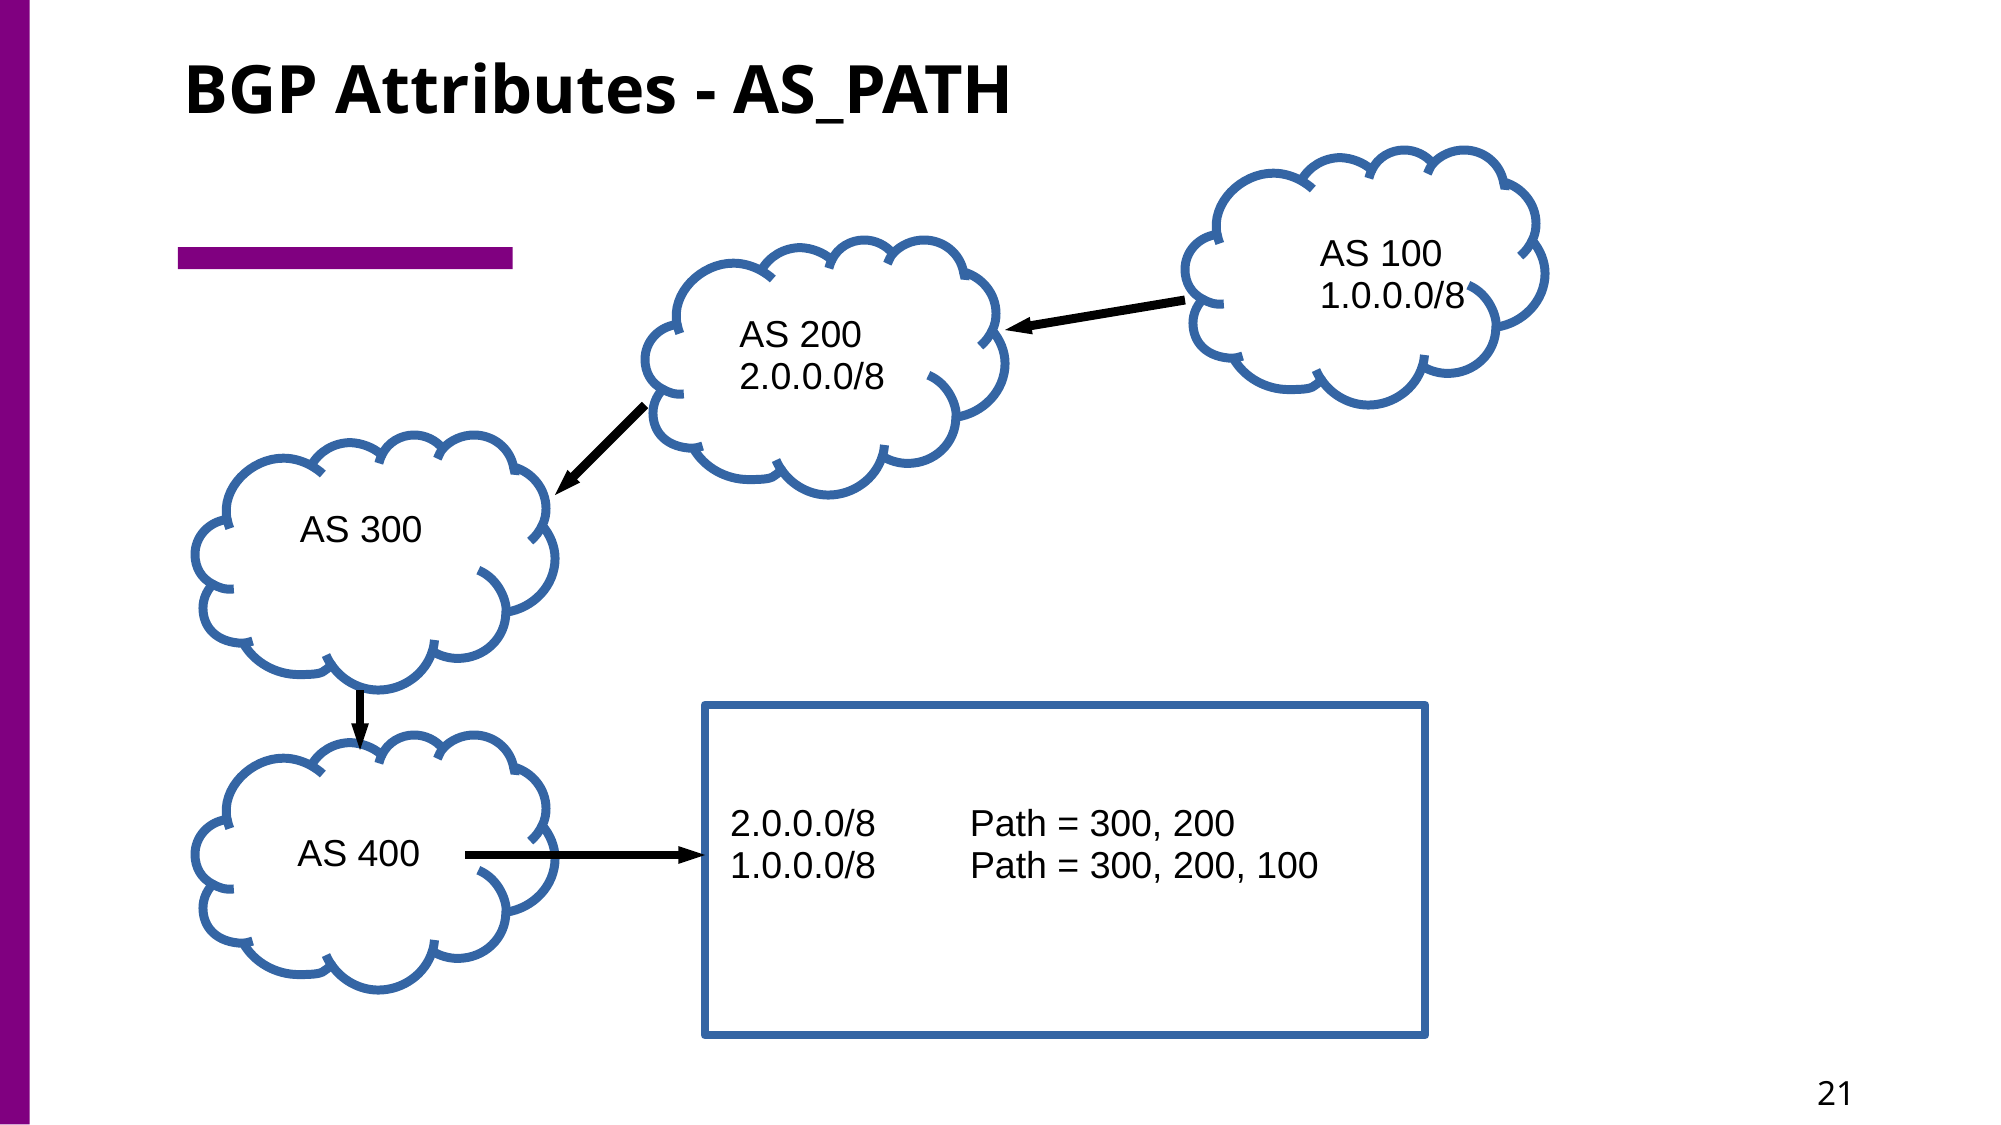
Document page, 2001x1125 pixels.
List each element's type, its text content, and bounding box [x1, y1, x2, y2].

title BGP Attributes - AS_PATH [133, 0, 1946, 135]
text_box 2.0.0.0/8 Path = 300, 200 1.0.0.0/8 Path = 300, 200, 100 [705, 795, 1335, 894]
text_box AS 300 [285, 501, 438, 601]
text_box AS 100 1.0.0.0/8 [1305, 224, 1481, 324]
text_box AS 200 2.0.0.0/8 [724, 306, 901, 405]
text_box AS 400 [282, 825, 436, 924]
